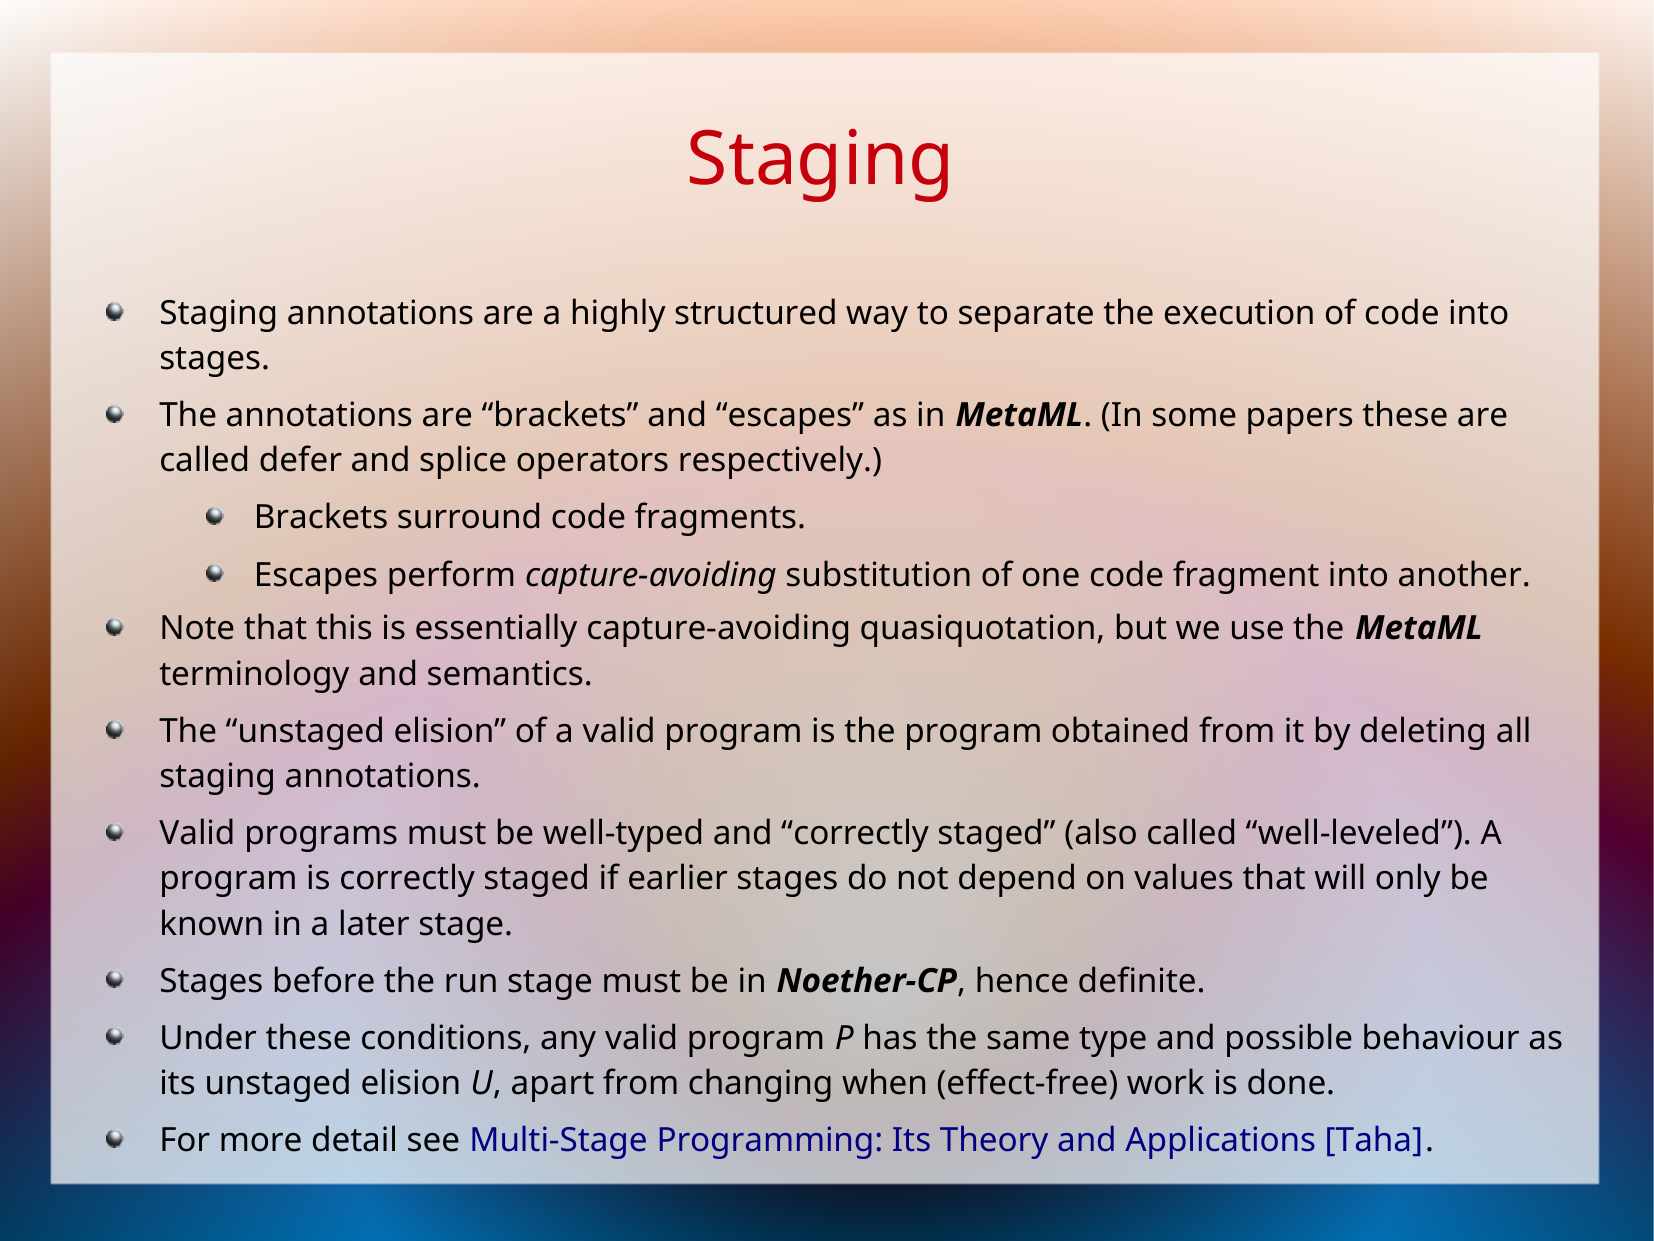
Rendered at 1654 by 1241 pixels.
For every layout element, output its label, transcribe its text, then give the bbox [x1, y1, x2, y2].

list Staging annotations are a highly structured way to separate the execution of code into stages. The annotations are “brackets” and “escapes” as in MetaML. (In some papers these are called defer and splice operators respectively.) Brackets surround code fragments. Escapes perform capture-avoiding substitution of one code fragment into another. Note that this is essentially capture-avoiding quasiquotation, but we use the MetaML terminology and semantics. The “unstaged elision” of a valid program is the program obtained from it by deleting all staging annotations. Valid programs must be well-typed and “correctly staged” (also called “well-leveled”). A program is correctly staged if earlier stages do not depend on values that will only be known in a later stage. Stages before the run stage must be in Noether-CP, hence definite. Under these conditions, any valid program P has the same type and possible behaviour as its unstaged elision U, apart from changing when (effect-free) work is done. For more detail see Multi-Stage Programming: Its Theory and Applications [Taha]. [88, 288, 1577, 1093]
title Staging [76, 59, 1565, 252]
picture [0, 0, 1654, 1241]
